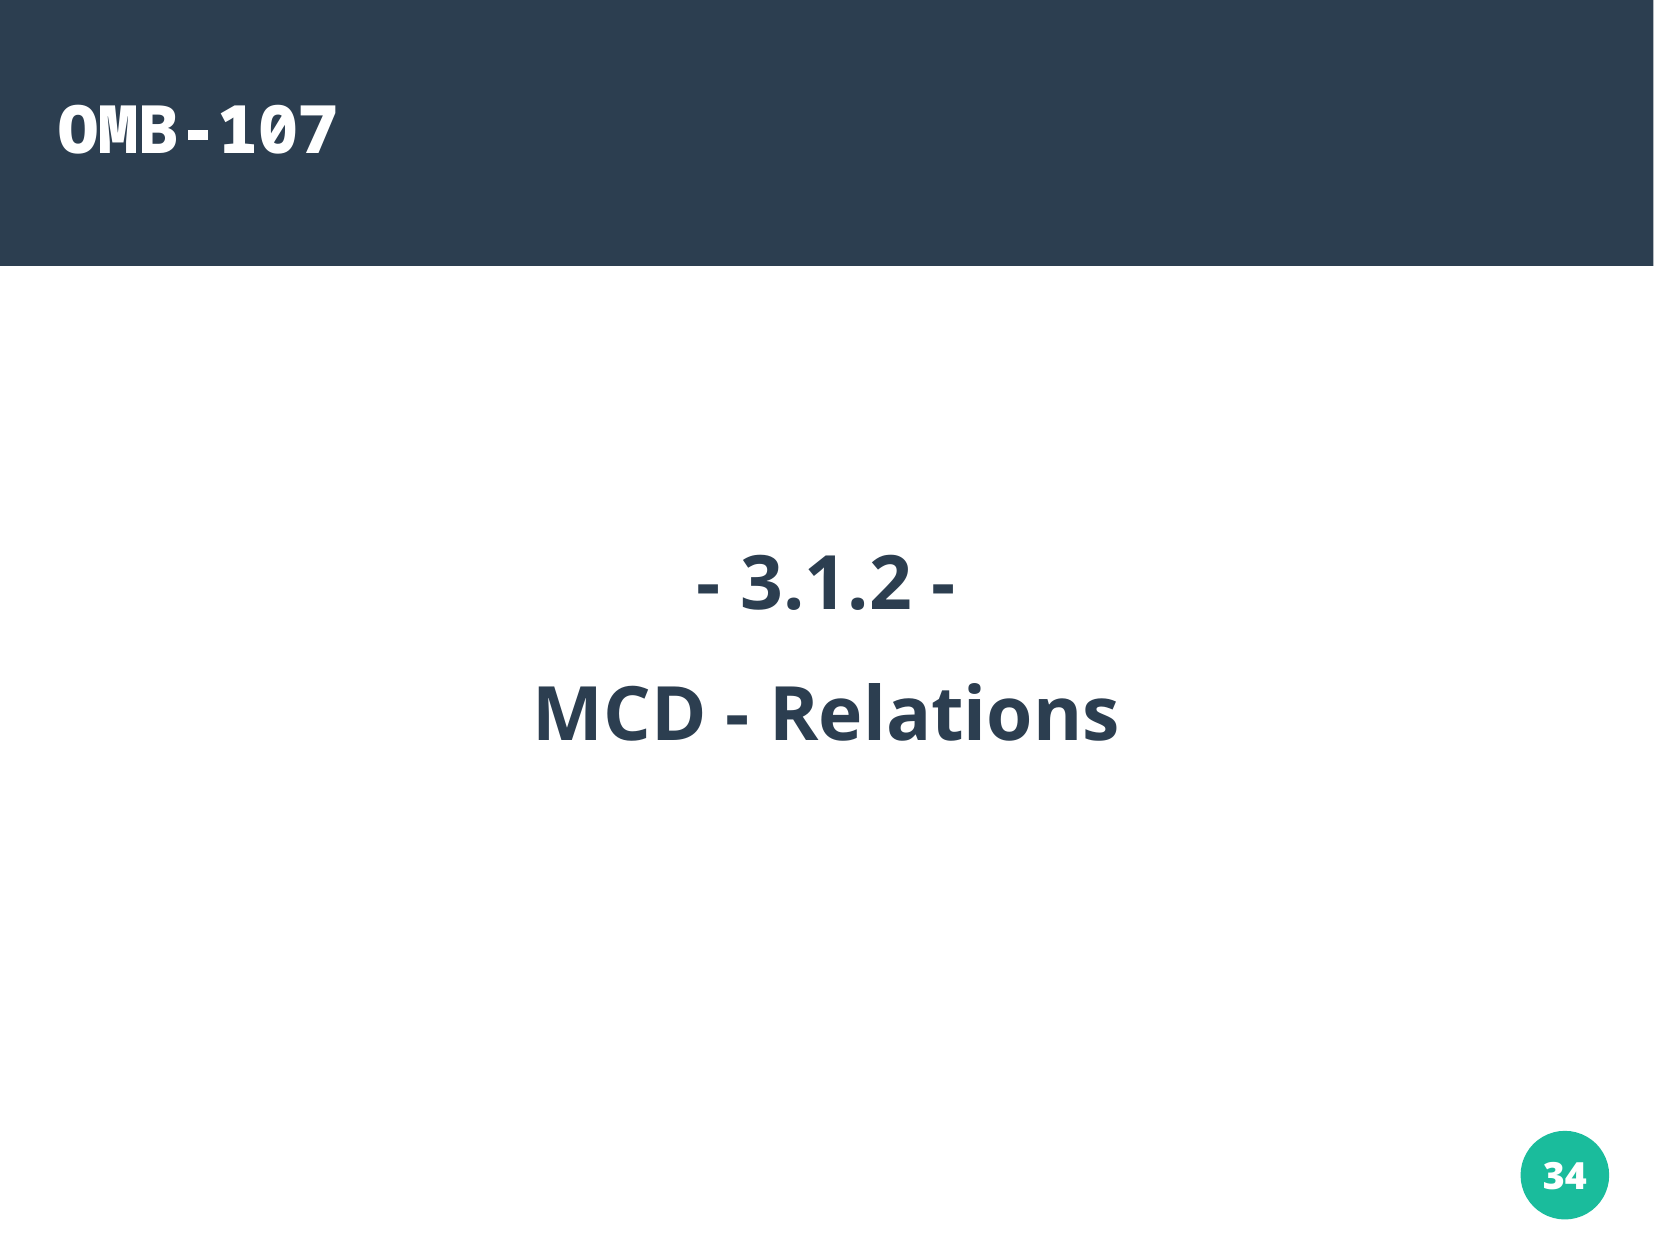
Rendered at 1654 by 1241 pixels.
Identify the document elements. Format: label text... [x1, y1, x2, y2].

title OMB-107 [58, 49, 1595, 207]
list - 3.1.2 - MCD - Relations [0, 265, 1653, 1181]
